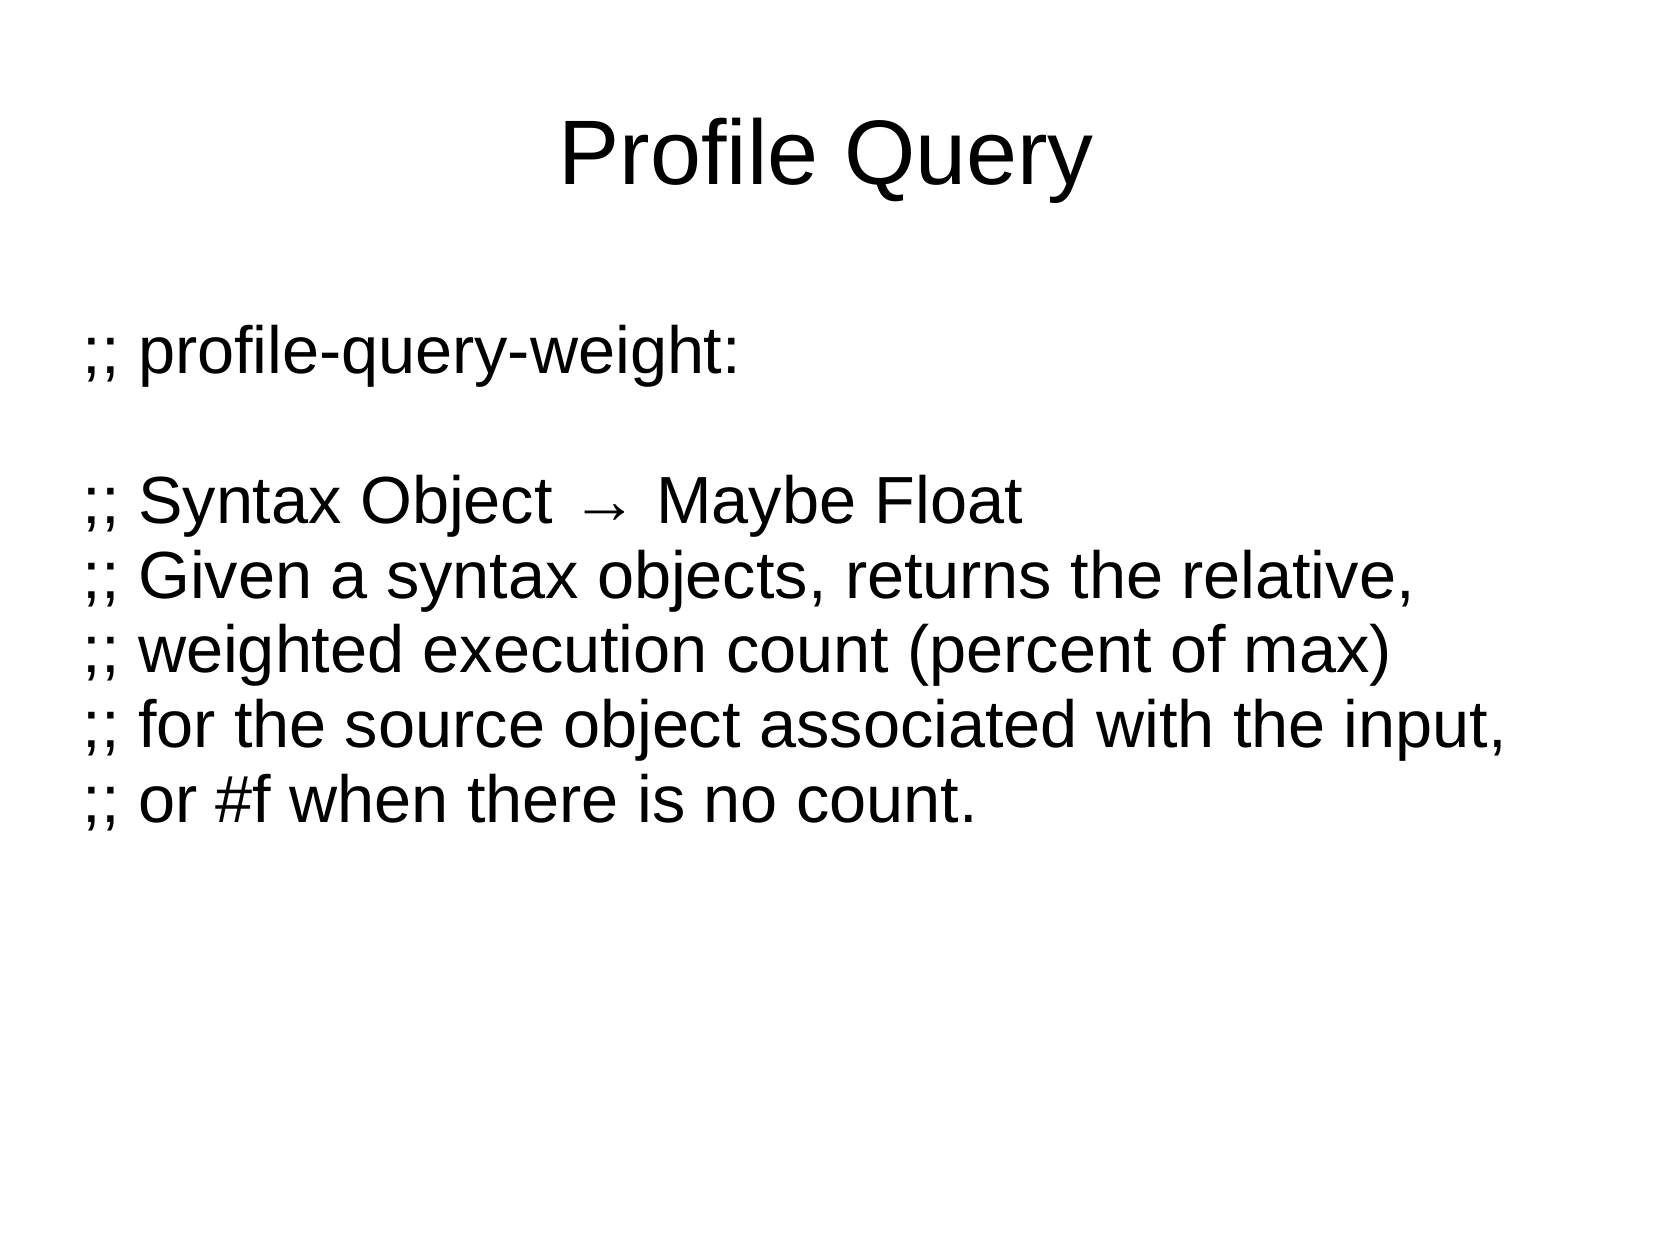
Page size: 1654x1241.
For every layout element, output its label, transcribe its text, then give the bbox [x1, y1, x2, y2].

subtitle ;; profile-query-weight: ;; Syntax Object → Maybe Float ;; Given a syntax objects, returns the relative, ;; weighted execution count (percent of max) ;; for the source object associated with the input, ;; or #f when there is no count. [82, 276, 1571, 1024]
title Profile Query [82, 49, 1571, 257]
